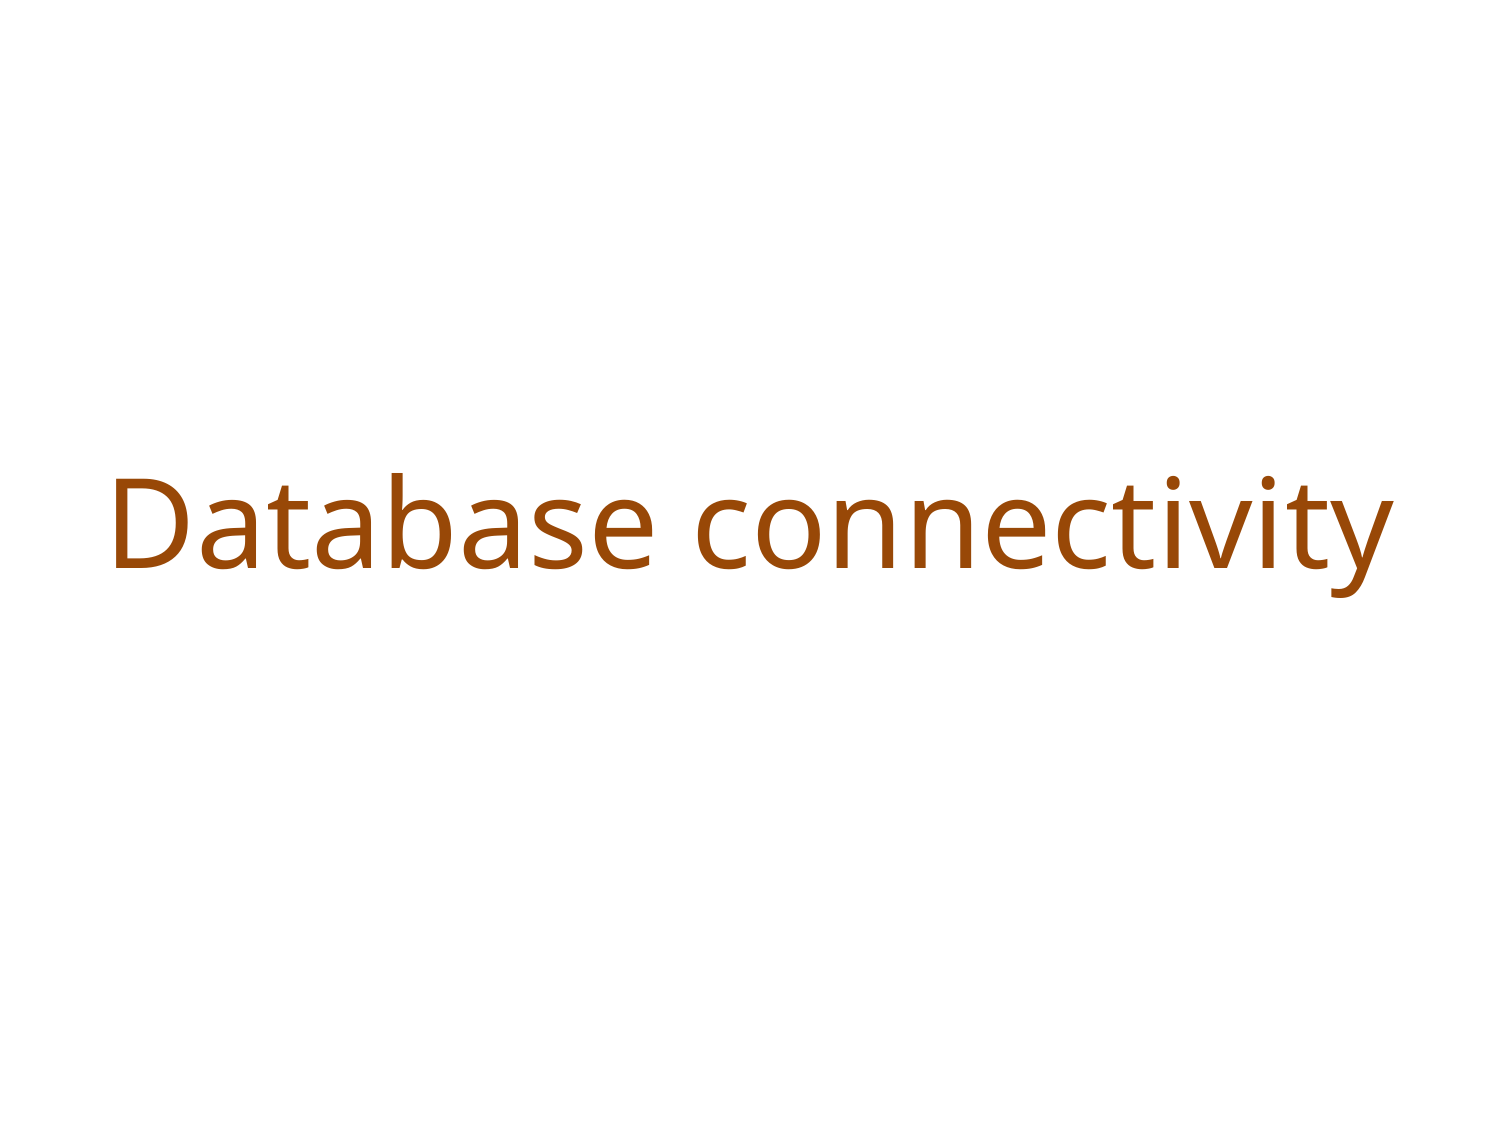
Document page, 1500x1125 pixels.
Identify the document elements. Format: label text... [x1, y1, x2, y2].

title Database connectivity [75, 425, 1425, 613]
